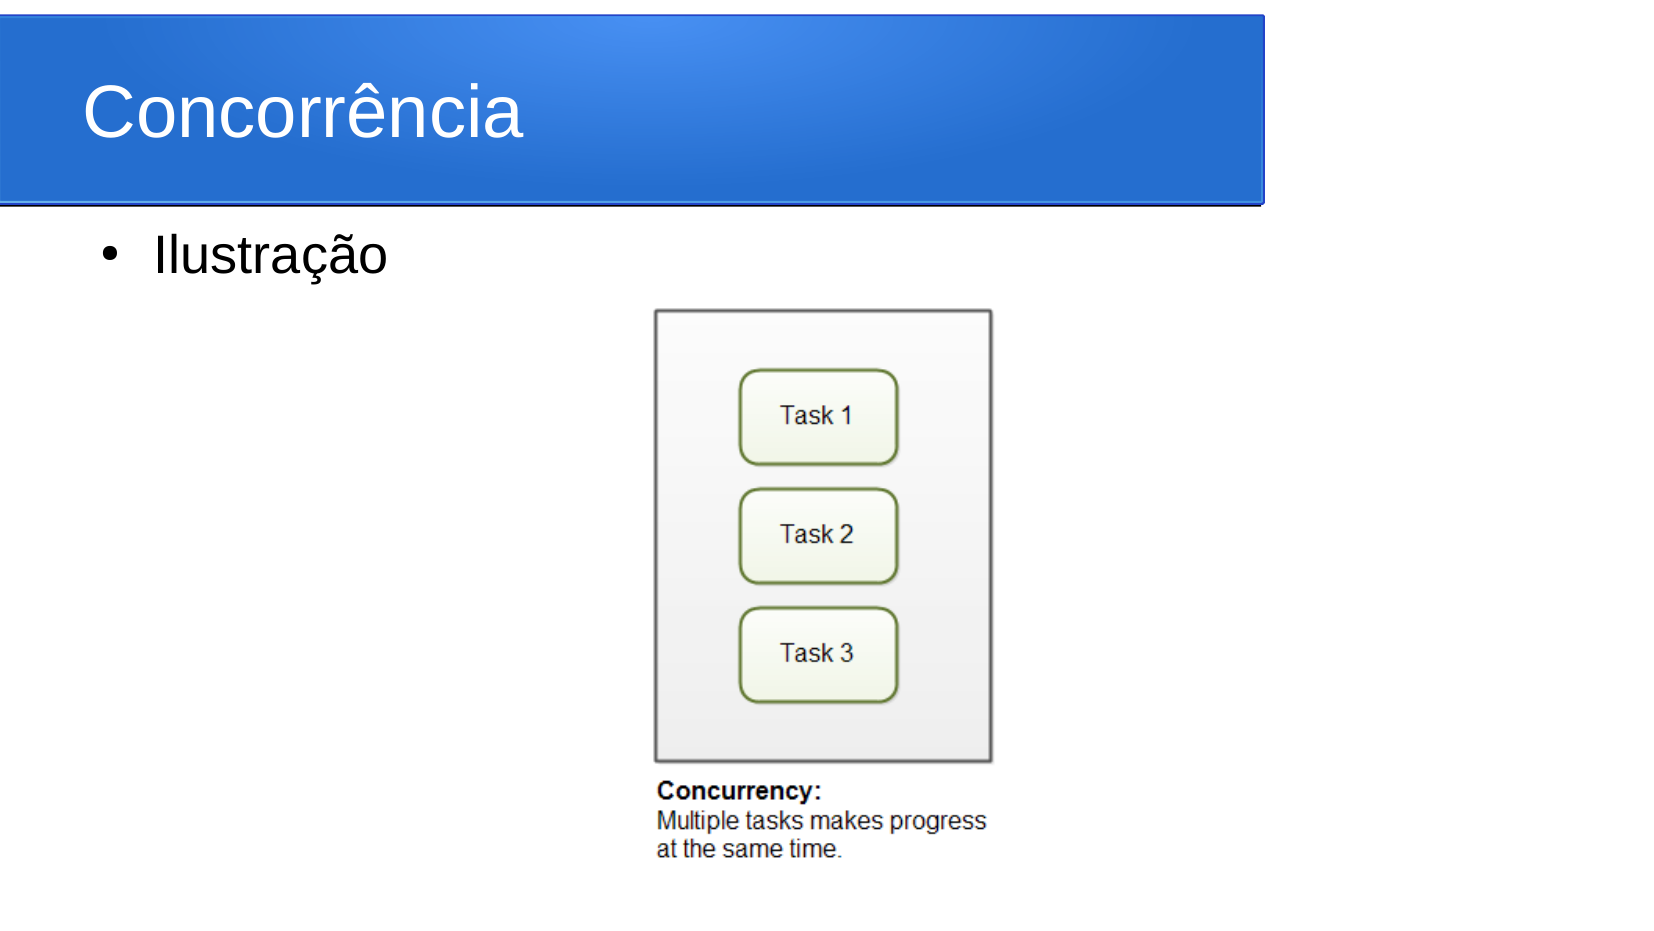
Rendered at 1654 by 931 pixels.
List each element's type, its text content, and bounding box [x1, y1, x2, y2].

list Ilustração [82, 224, 1571, 764]
title Concorrência [82, 35, 1235, 189]
picture [613, 268, 1045, 904]
